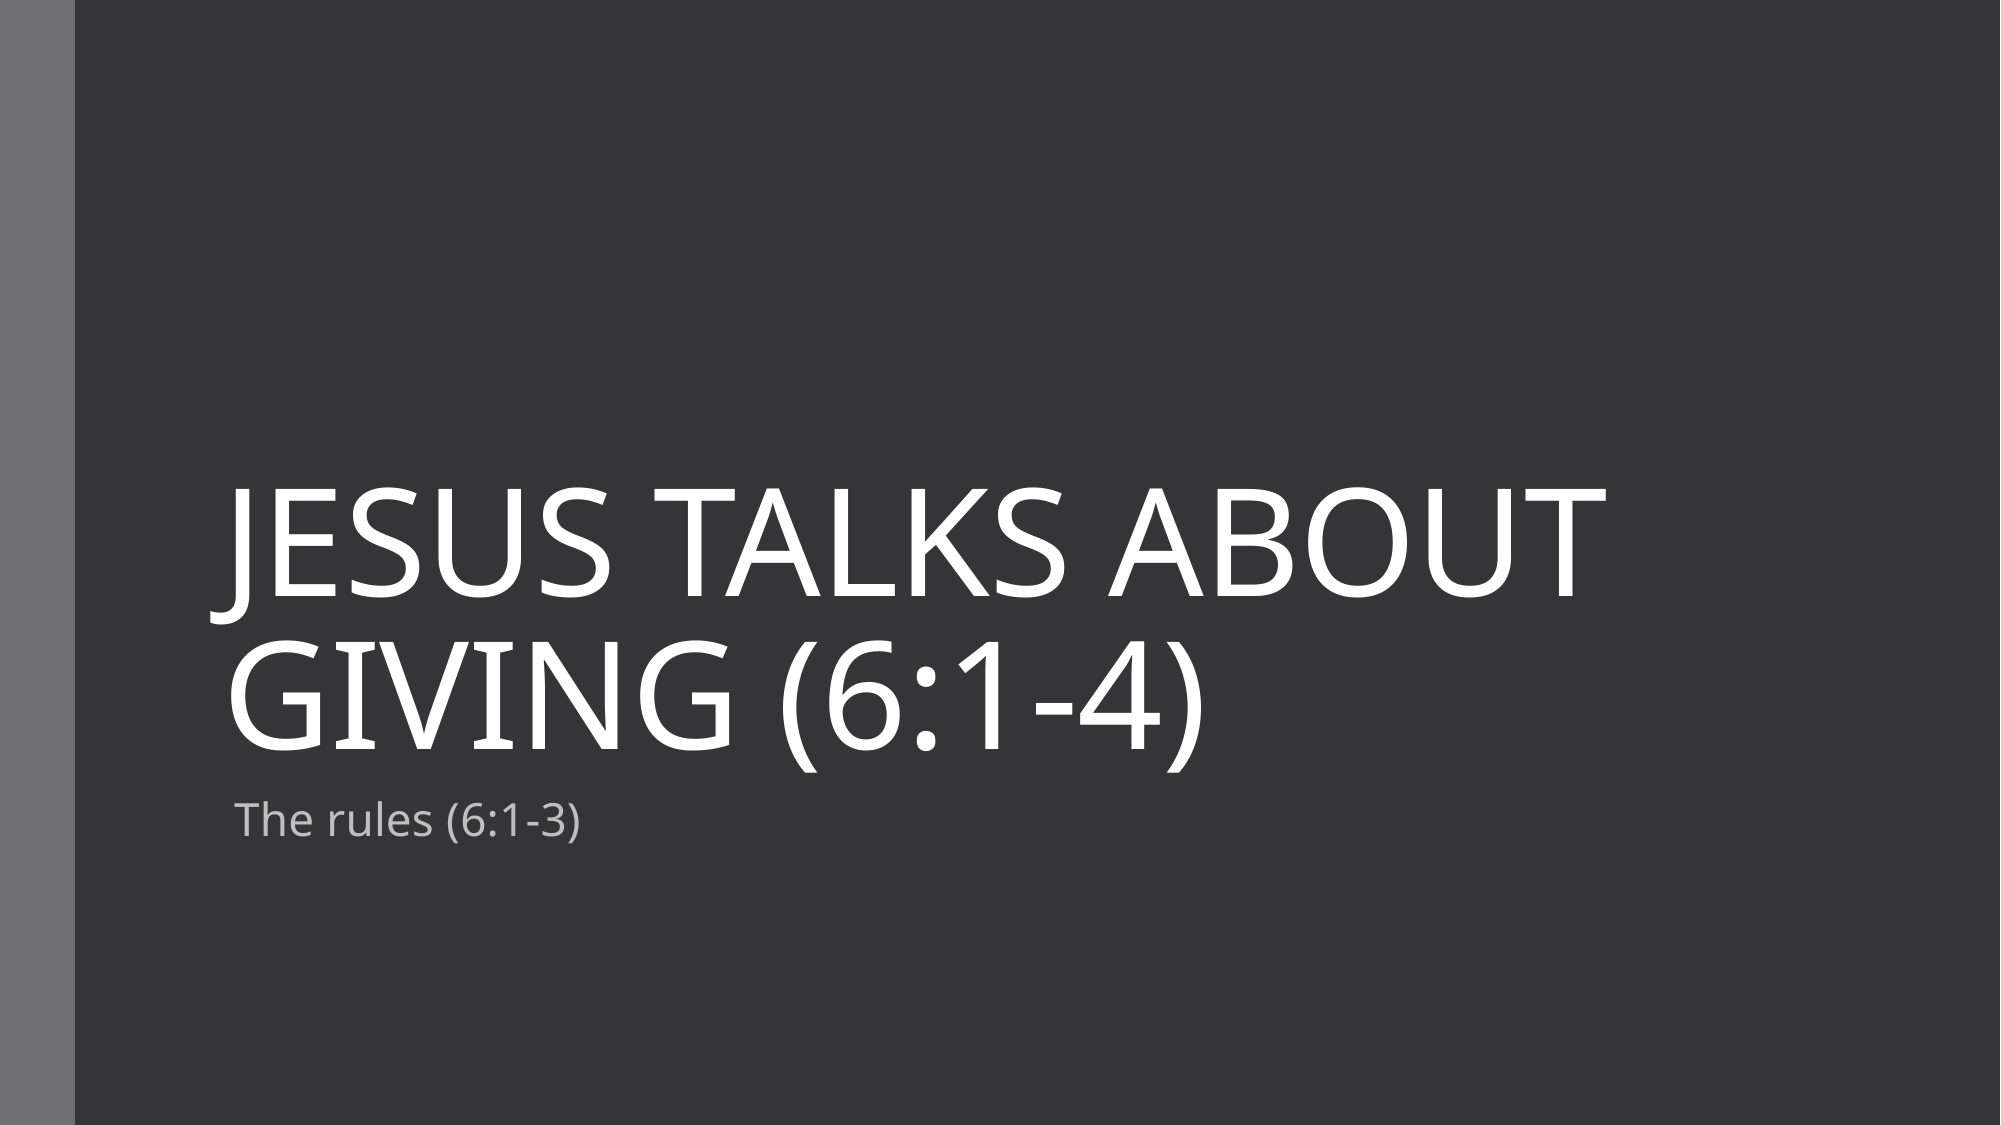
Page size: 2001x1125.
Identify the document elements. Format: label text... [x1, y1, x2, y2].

subtitle The rules (6:1-3) [206, 787, 1752, 1066]
title JESUS TALKS ABOUT GIVING (6:1-4) [206, 124, 1752, 787]
